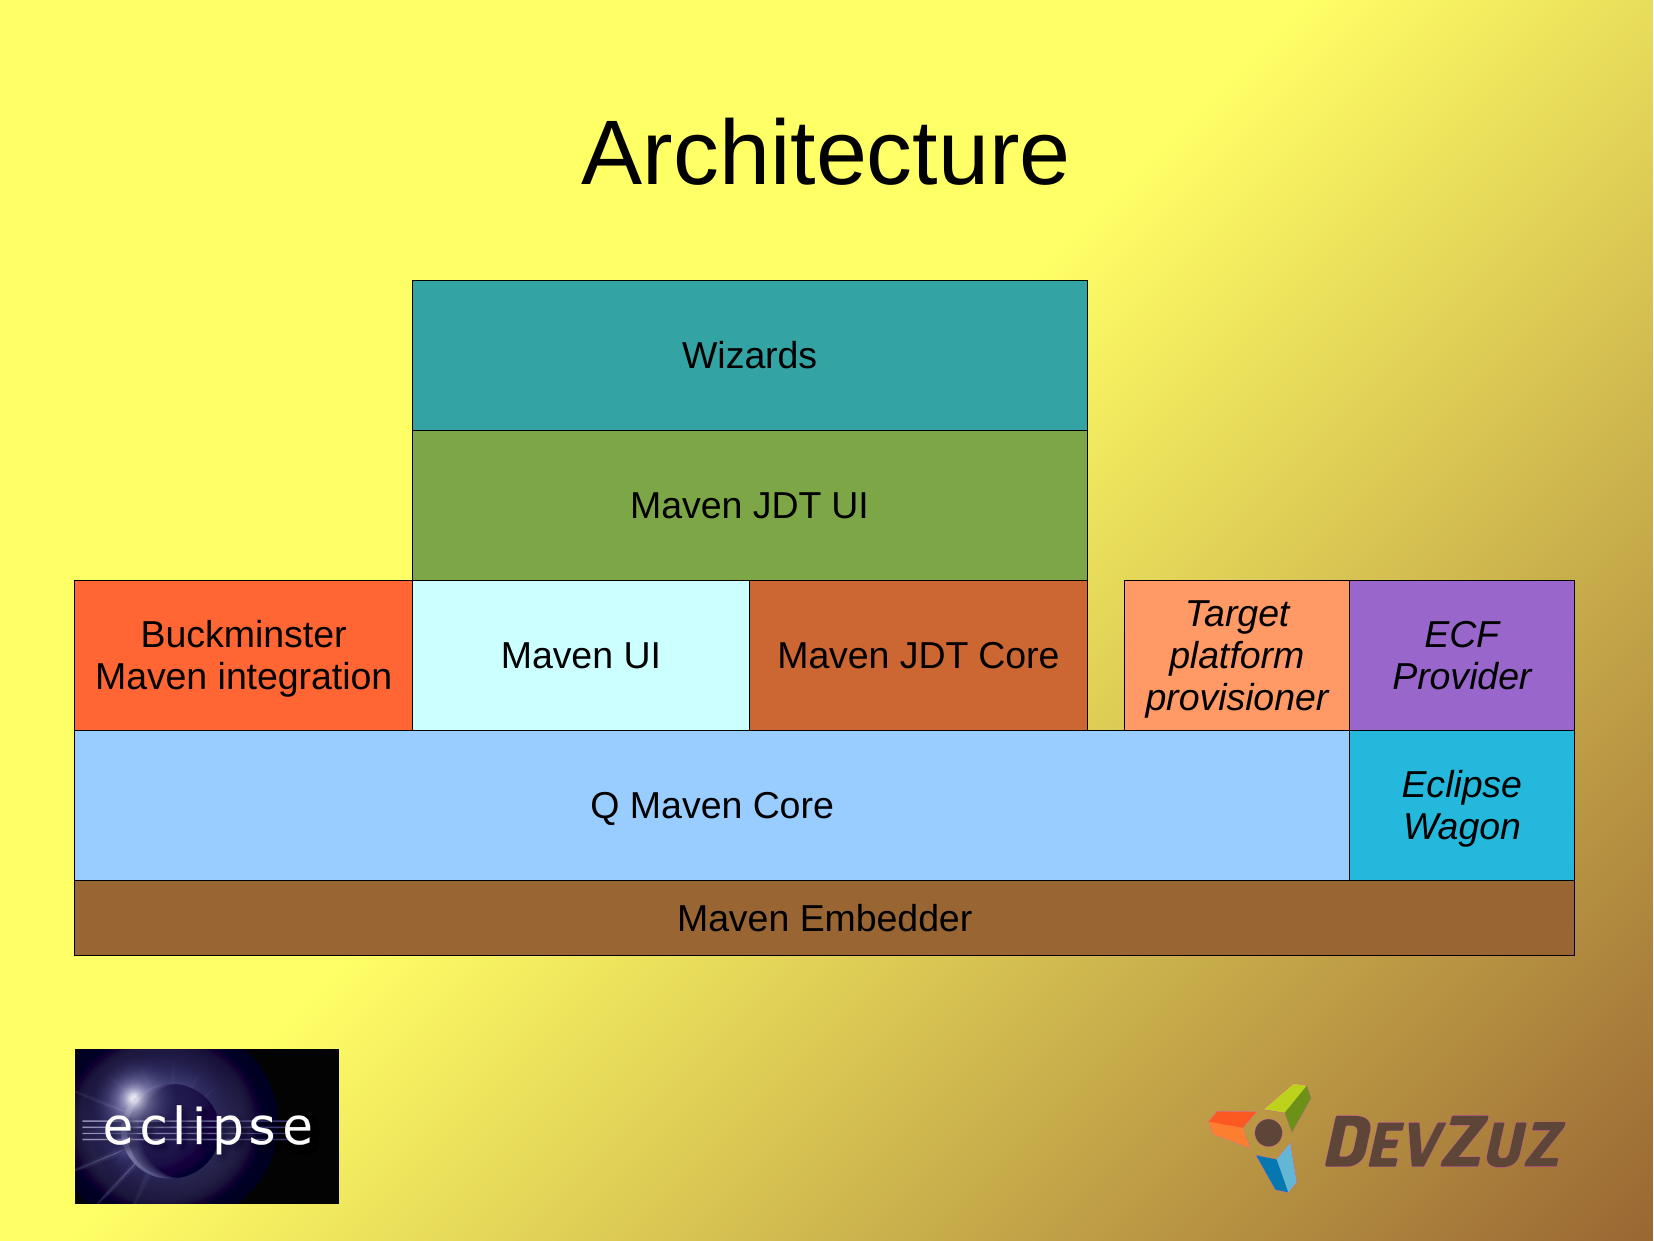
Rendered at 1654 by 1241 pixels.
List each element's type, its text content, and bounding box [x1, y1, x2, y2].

picture [75, 1049, 339, 1204]
text_box Target platform provisioner [1124, 580, 1349, 731]
text_box Maven JDT UI [412, 431, 1088, 581]
text_box Q Maven Core [74, 730, 1349, 881]
text_box Eclipse Wagon [1349, 731, 1575, 881]
picture [1199, 1074, 1575, 1201]
text_box Maven Embedder [74, 881, 1575, 956]
text_box Maven JDT Core [749, 580, 1088, 731]
text_box ECF Provider [1349, 580, 1575, 731]
text_box Buckminster Maven integration [74, 580, 413, 731]
text_box Wizards [412, 280, 1088, 431]
text_box Maven UI [413, 581, 749, 731]
title Architecture [82, 49, 1571, 257]
